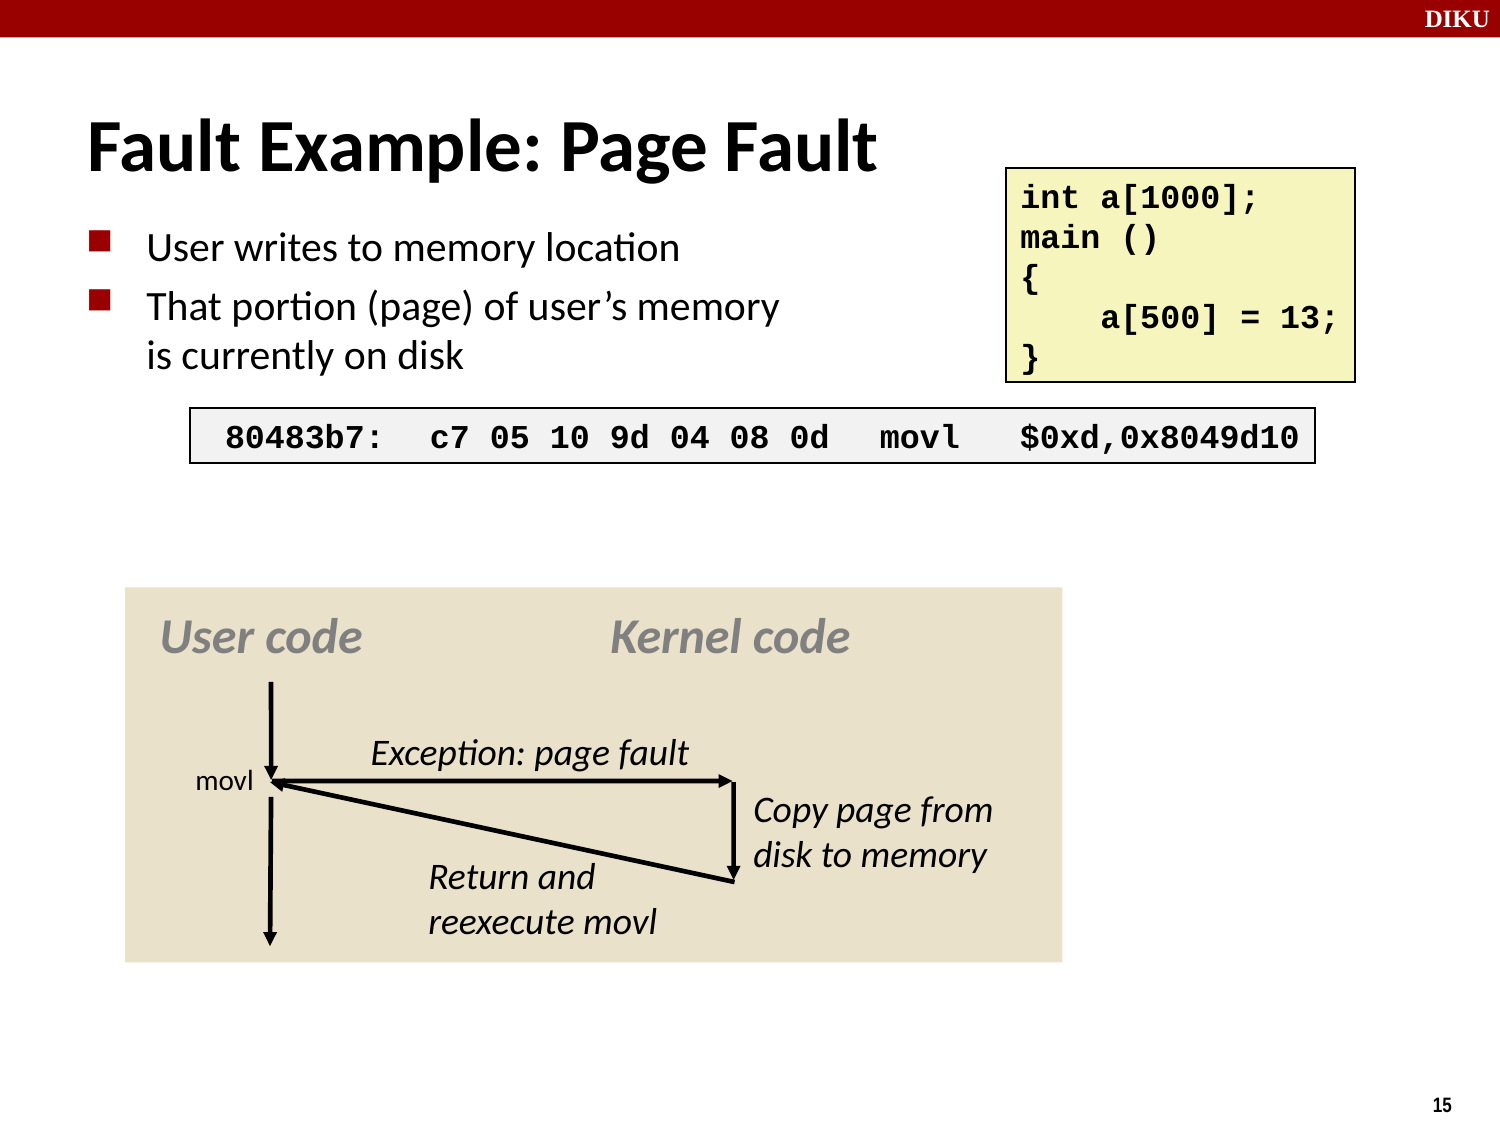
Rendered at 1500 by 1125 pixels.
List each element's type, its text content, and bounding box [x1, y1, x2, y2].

text_box Exception: page fault [355, 721, 705, 781]
text_box User code [144, 596, 378, 671]
text_box Return and reexecute movl [413, 844, 712, 949]
text_box 80483b7: c7 05 10 9d 04 08 0d movl $0xd,0x8049d10 [190, 408, 1315, 463]
text_box Kernel code [595, 596, 866, 671]
text_box movl [180, 753, 269, 804]
list User writes to memory location That portion (page) of user’s memory is currently on disk [75, 212, 1413, 388]
title Fault Example: Page Fault [72, 96, 1368, 188]
text_box int a[1000]; main () { a[500] = 13; } [1005, 167, 1356, 383]
text_box [125, 587, 1063, 963]
text_box [295, 783, 732, 878]
text_box Copy page from disk to memory [738, 777, 1063, 883]
